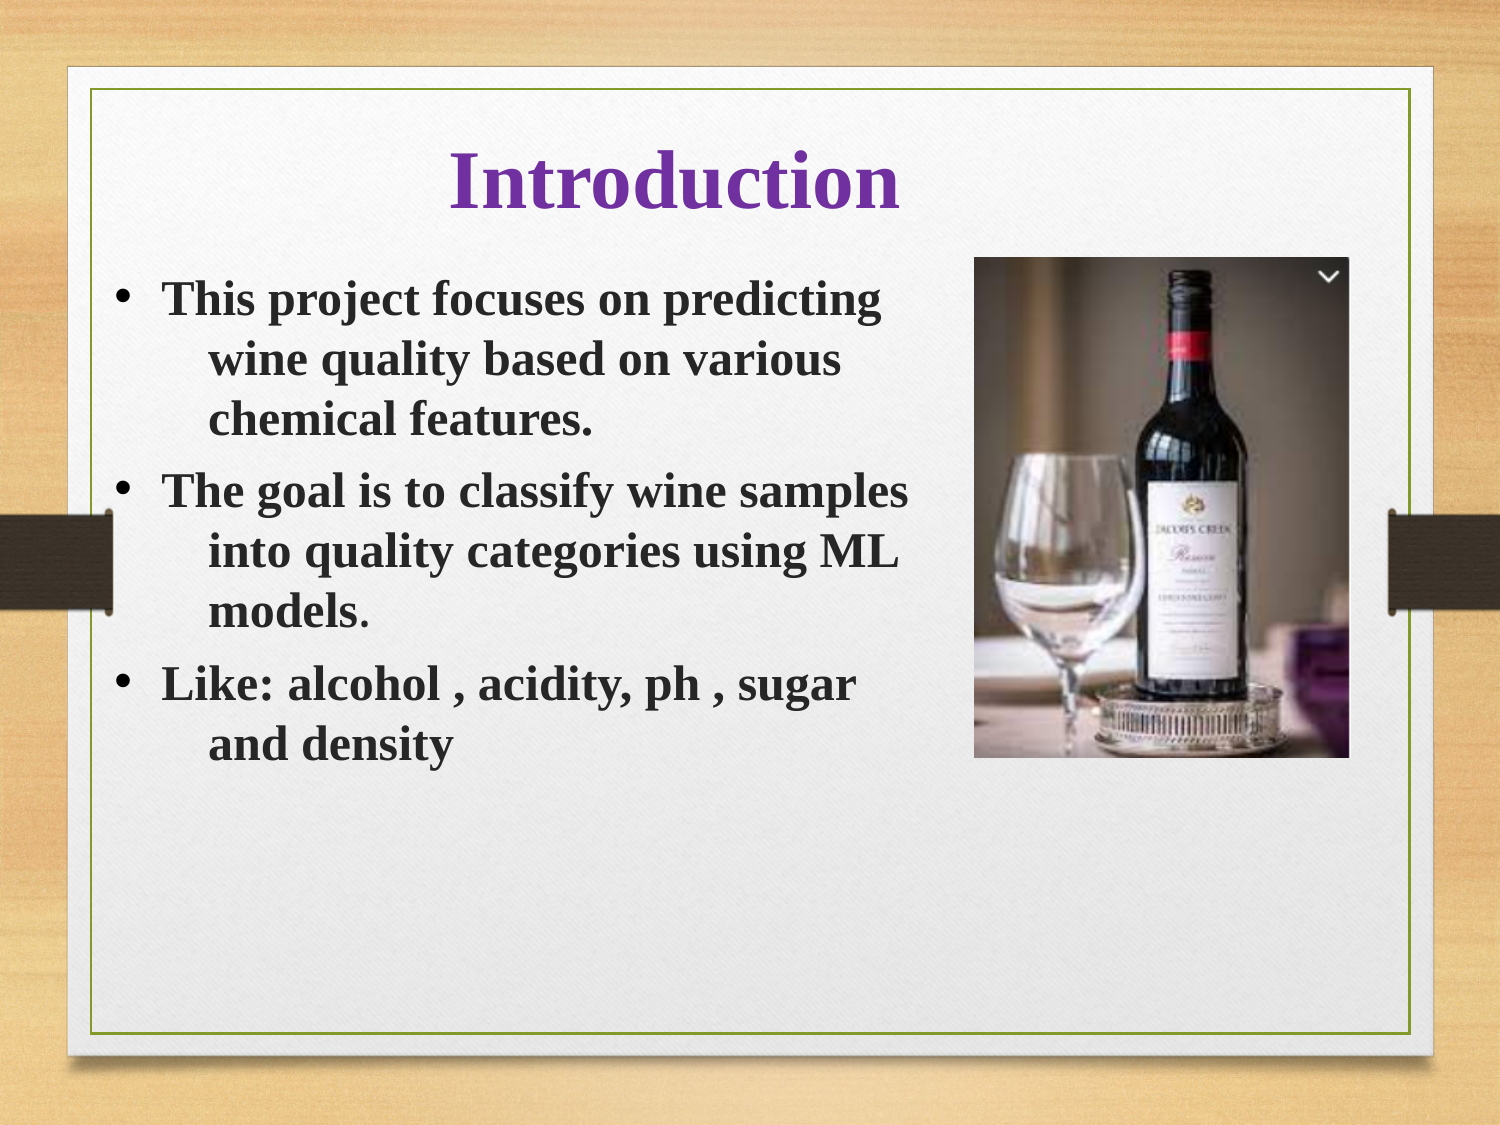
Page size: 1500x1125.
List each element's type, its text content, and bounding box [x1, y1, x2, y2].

list This project focuses on predicting wine quality based on various chemical features. The goal is to classify wine samples into quality categories using ML models. Like: alcohol , acidity, ph , sugar and density [99, 257, 951, 905]
title Introduction [0, 81, 1351, 269]
picture [0, 0, 1500, 1125]
